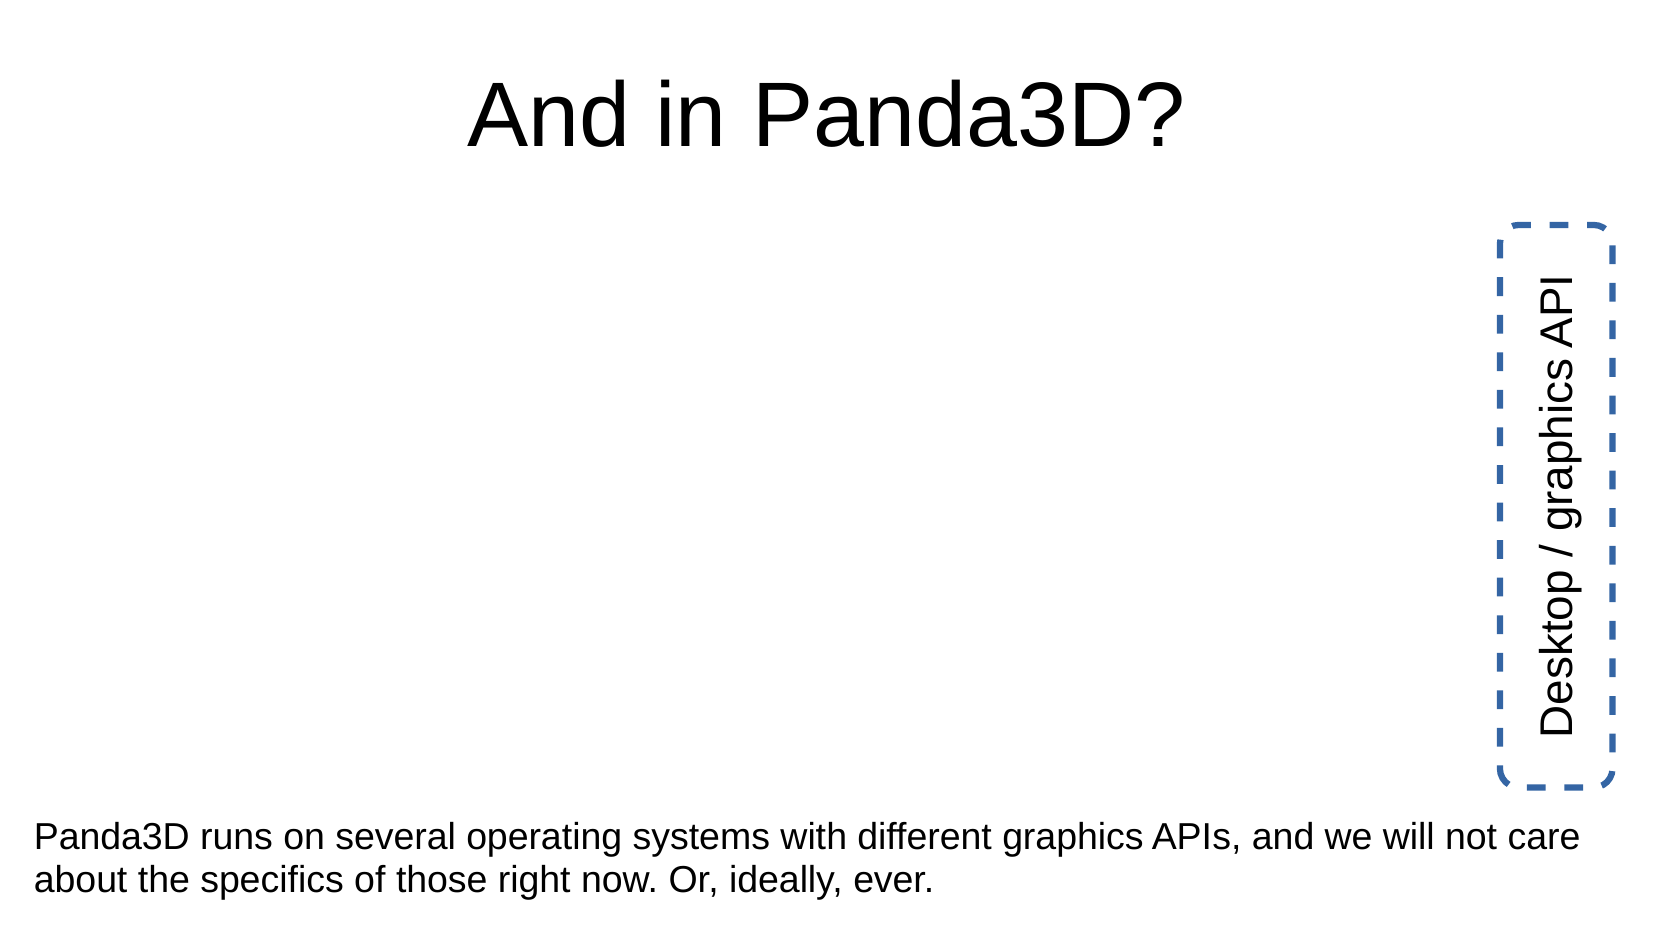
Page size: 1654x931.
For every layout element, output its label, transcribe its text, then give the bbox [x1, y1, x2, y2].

text_box Panda3D runs on several operating systems with different graphics APIs, and we will not care about the specifics of those right now. Or, ideally, ever. [33, 787, 1618, 901]
text_box Desktop / graphics API [1499, 224, 1613, 788]
title And in Panda3D? [82, 37, 1571, 193]
